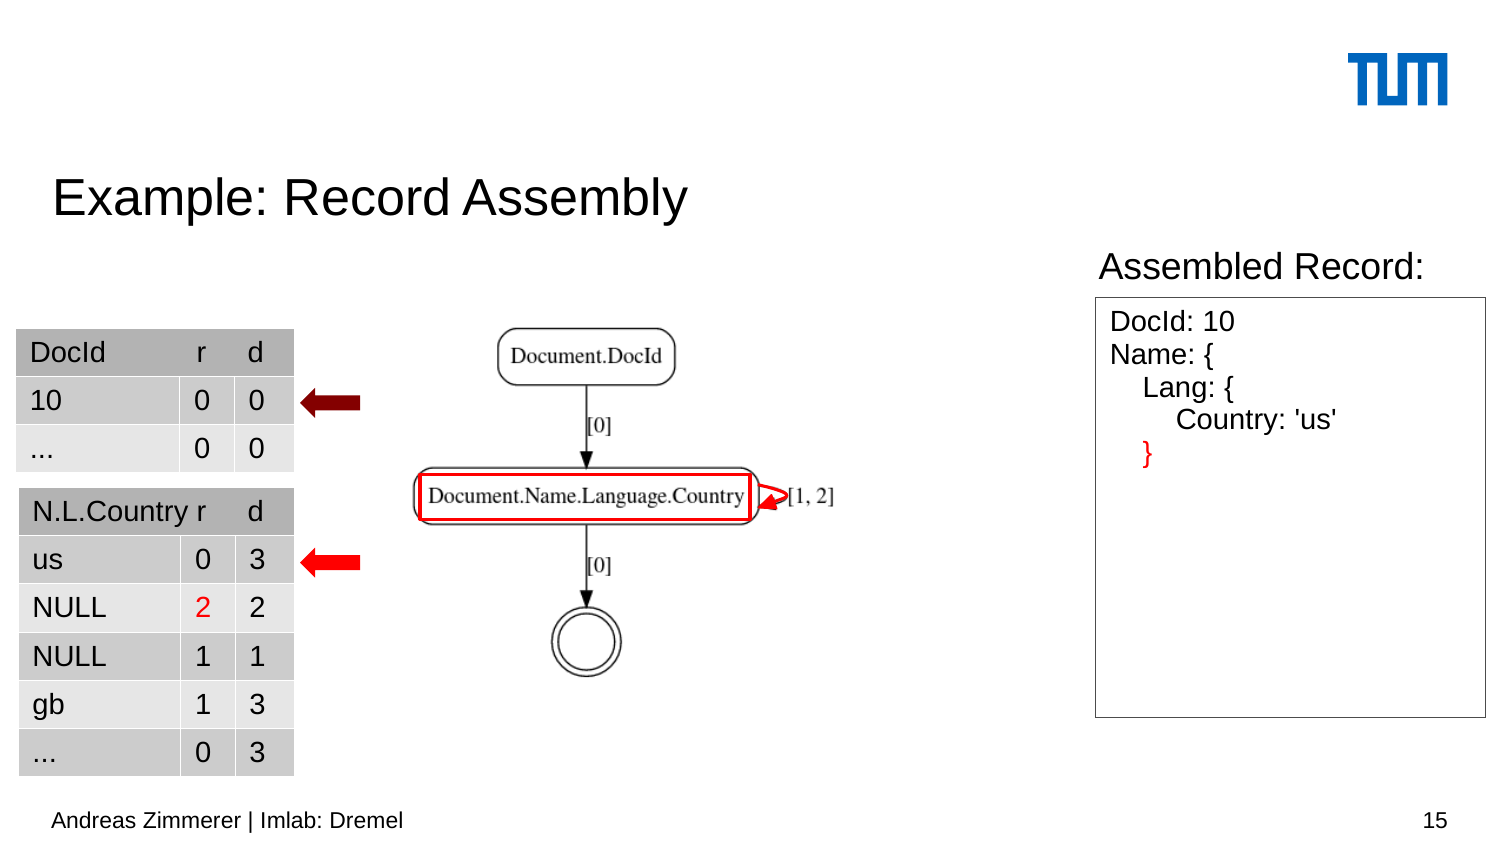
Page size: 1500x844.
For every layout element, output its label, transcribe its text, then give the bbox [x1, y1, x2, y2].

table_header DocId r d [16, 329, 294, 376]
table_cell 0 [180, 377, 234, 424]
table_cell 2 [236, 584, 294, 632]
slide_number <number> [1112, 796, 1448, 842]
table_cell ... [19, 729, 180, 776]
table_cell 0 [235, 425, 294, 472]
table_cell us [19, 536, 180, 583]
picture [408, 322, 841, 683]
table_cell 0 [180, 425, 234, 472]
table_cell 2 [181, 584, 235, 632]
table_cell gb [19, 681, 180, 728]
text_box Assembled Record: [1083, 237, 1441, 295]
table_cell 3 [236, 729, 294, 776]
text_box [300, 387, 361, 418]
footer Andreas Zimmerer | Imlab: Dremel [51, 796, 1112, 842]
table_cell ... [16, 425, 179, 472]
table_cell 0 [181, 536, 235, 583]
table_cell 1 [236, 633, 294, 680]
table_cell 10 [16, 377, 179, 424]
title Example: Record Assembly [52, 159, 1449, 227]
table_cell 0 [235, 377, 294, 424]
table_cell 3 [236, 681, 294, 728]
text_box DocId: 10 Name: { Lang: { Country: 'us' } [1095, 297, 1486, 718]
table_cell 0 [181, 729, 235, 776]
table_cell NULL [19, 633, 180, 680]
text_box [300, 547, 361, 578]
table_cell NULL [19, 584, 180, 632]
table_cell 3 [236, 536, 294, 583]
table_header N.L.Country r d [19, 488, 294, 535]
table_cell 1 [181, 681, 235, 728]
table_cell 1 [181, 633, 235, 680]
